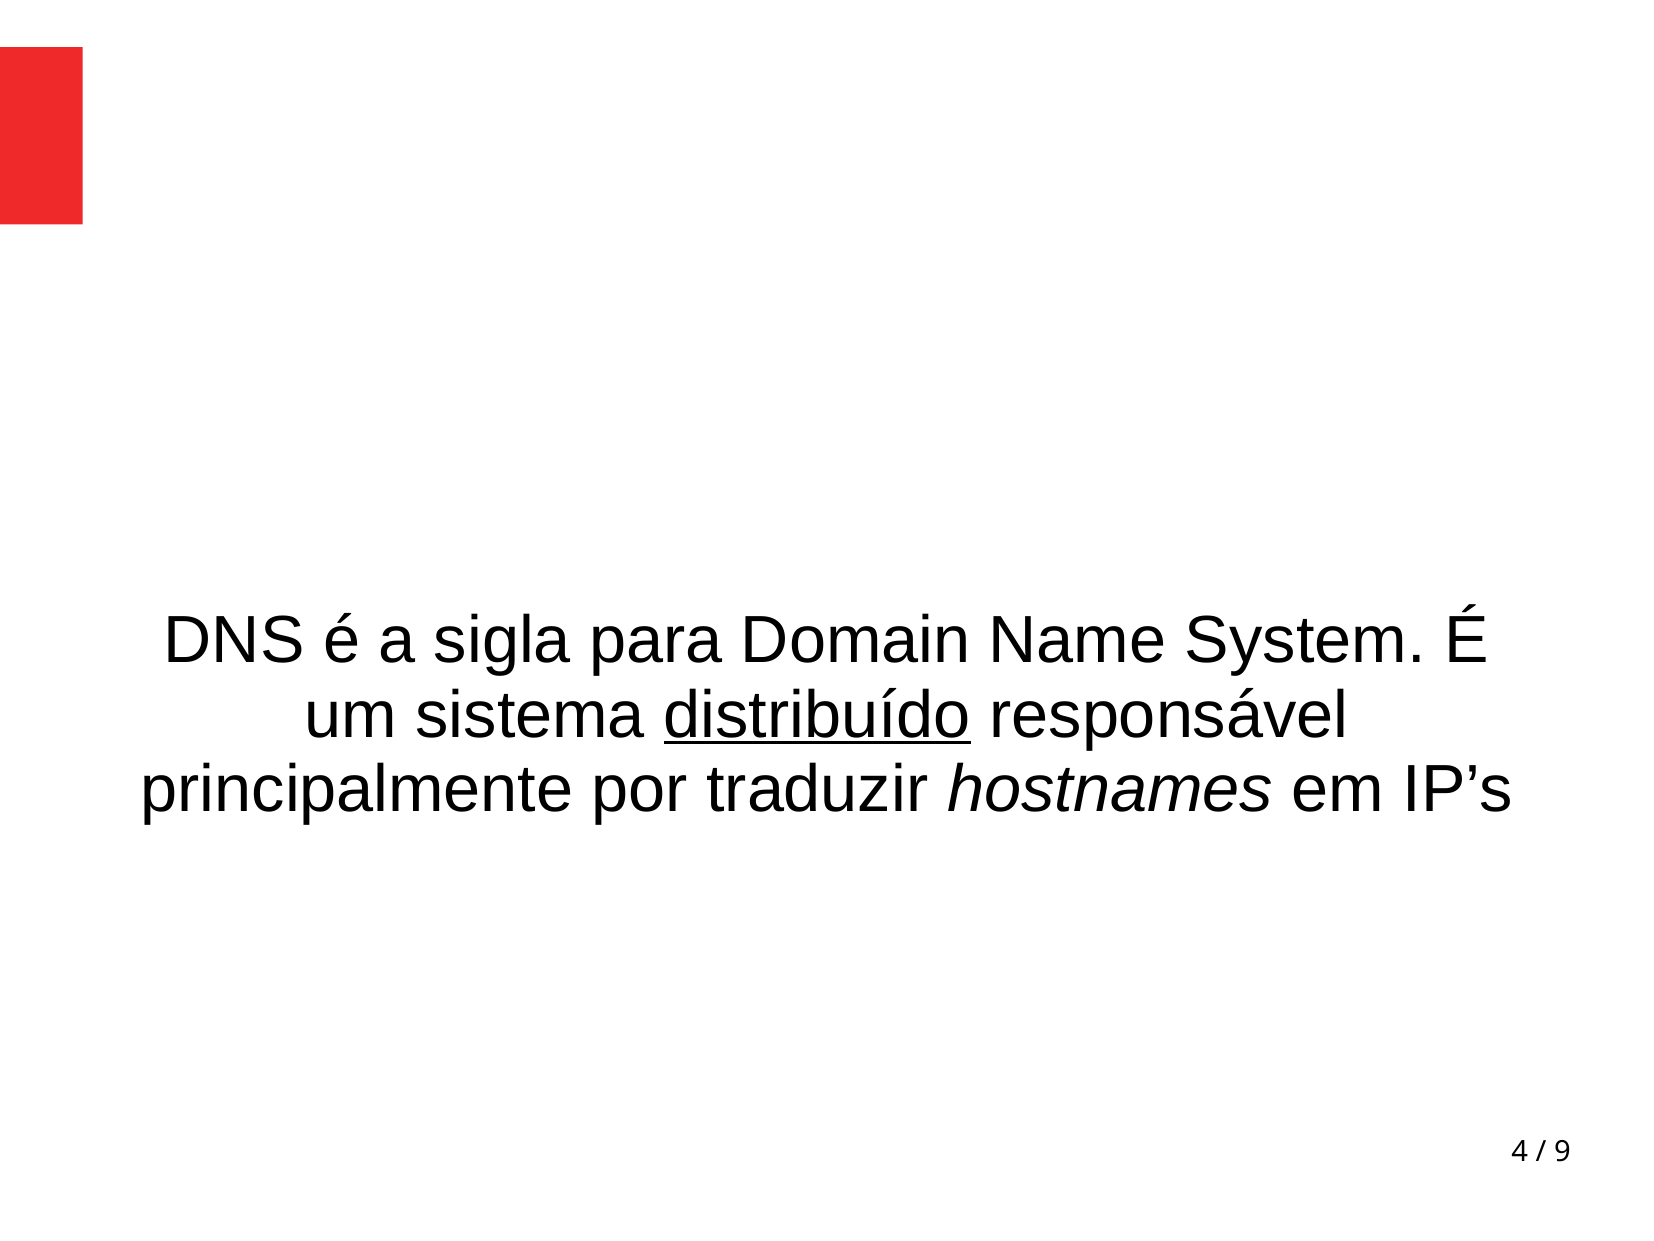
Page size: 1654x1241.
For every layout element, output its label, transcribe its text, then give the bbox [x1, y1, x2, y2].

subtitle DNS é a sigla para Domain Name System. É um sistema distribuído responsável principalmente por traduzir hostnames em IP’s [118, 354, 1536, 1074]
